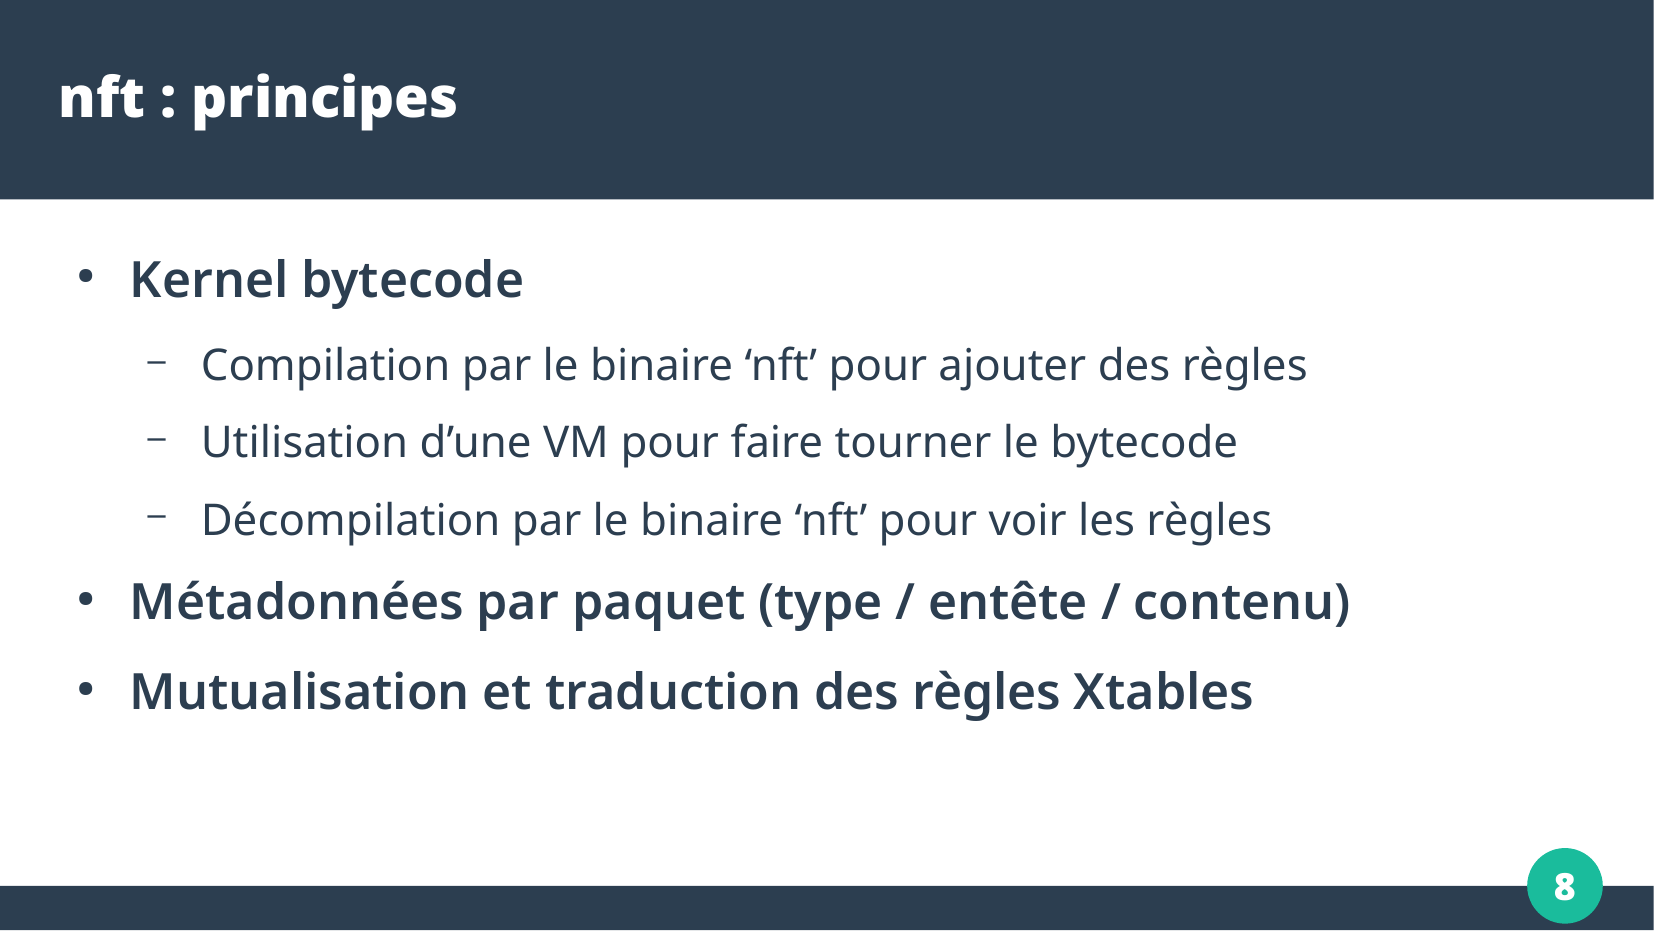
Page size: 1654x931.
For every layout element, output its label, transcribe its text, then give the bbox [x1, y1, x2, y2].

list Kernel bytecode Compilation par le binaire ‘nft’ pour ajouter des règles Utilisation d’une VM pour faire tourner le bytecode Décompilation par le binaire ‘nft’ pour voir les règles Métadonnées par paquet (type / entête / contenu) Mutualisation et traduction des règles Xtables [59, 243, 1595, 864]
title nft : principes [59, 37, 1595, 156]
